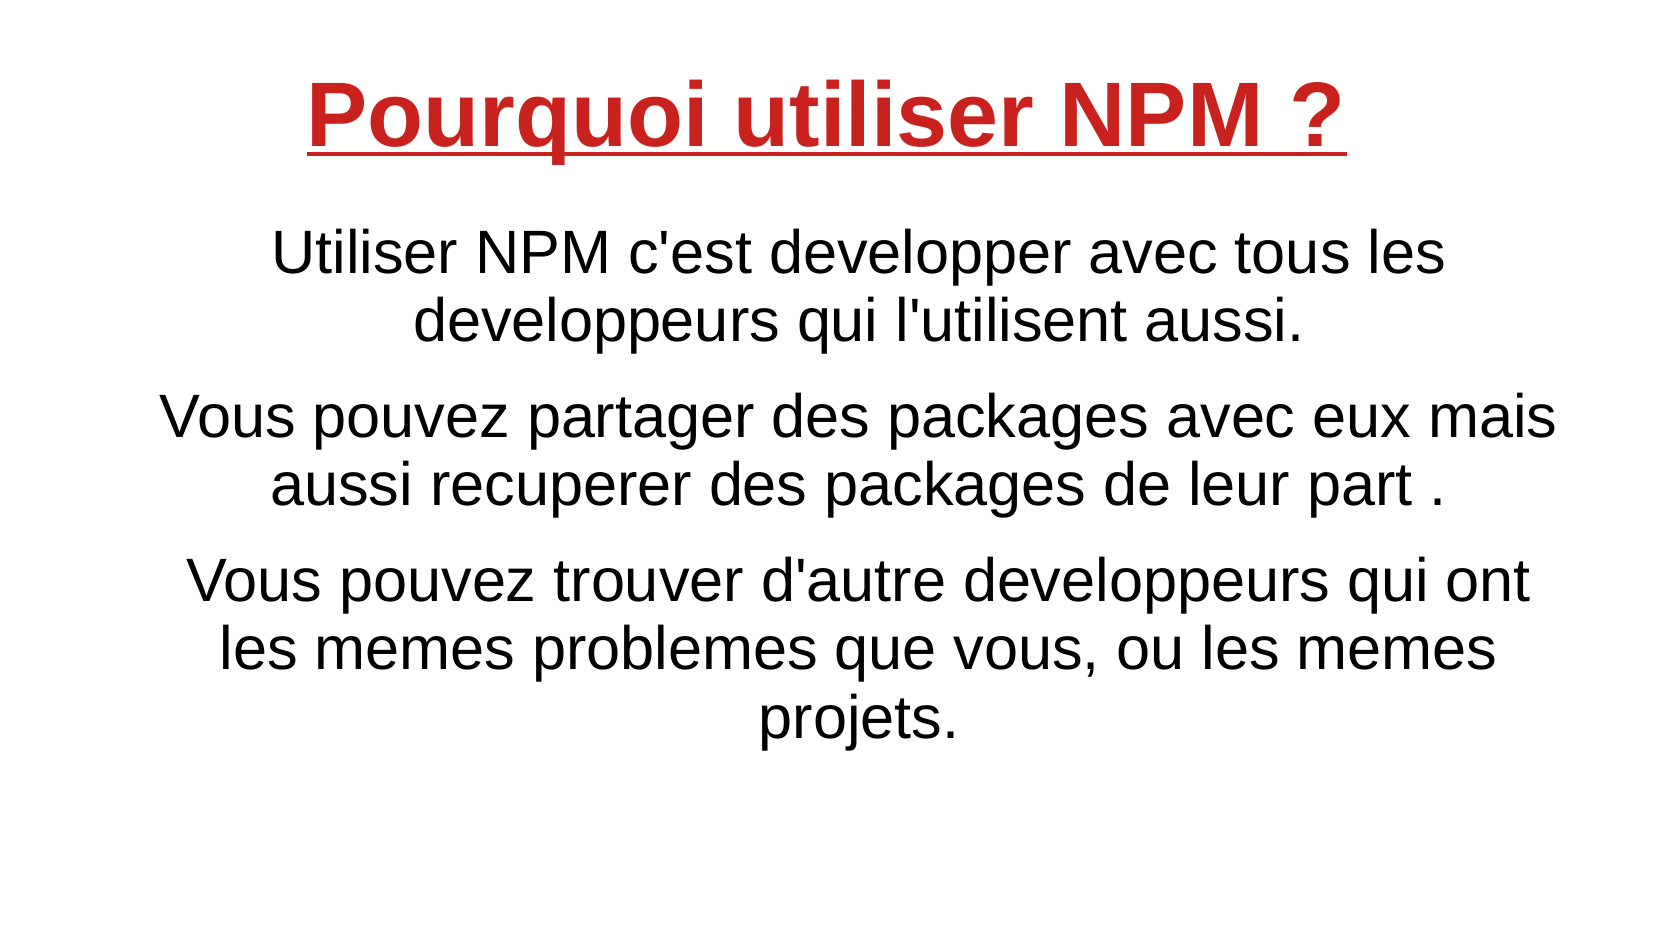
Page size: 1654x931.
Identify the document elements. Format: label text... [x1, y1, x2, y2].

title Pourquoi utiliser NPM ? [82, 37, 1571, 193]
list Utiliser NPM c'est developper avec tous les developpeurs qui l'utilisent aussi. Vous pouvez partager des packages avec eux mais aussi recuperer des packages de leur part . Vous pouvez trouver d'autre developpeurs qui ont les memes problemes que vous, ou les memes projets. [82, 217, 1571, 758]
